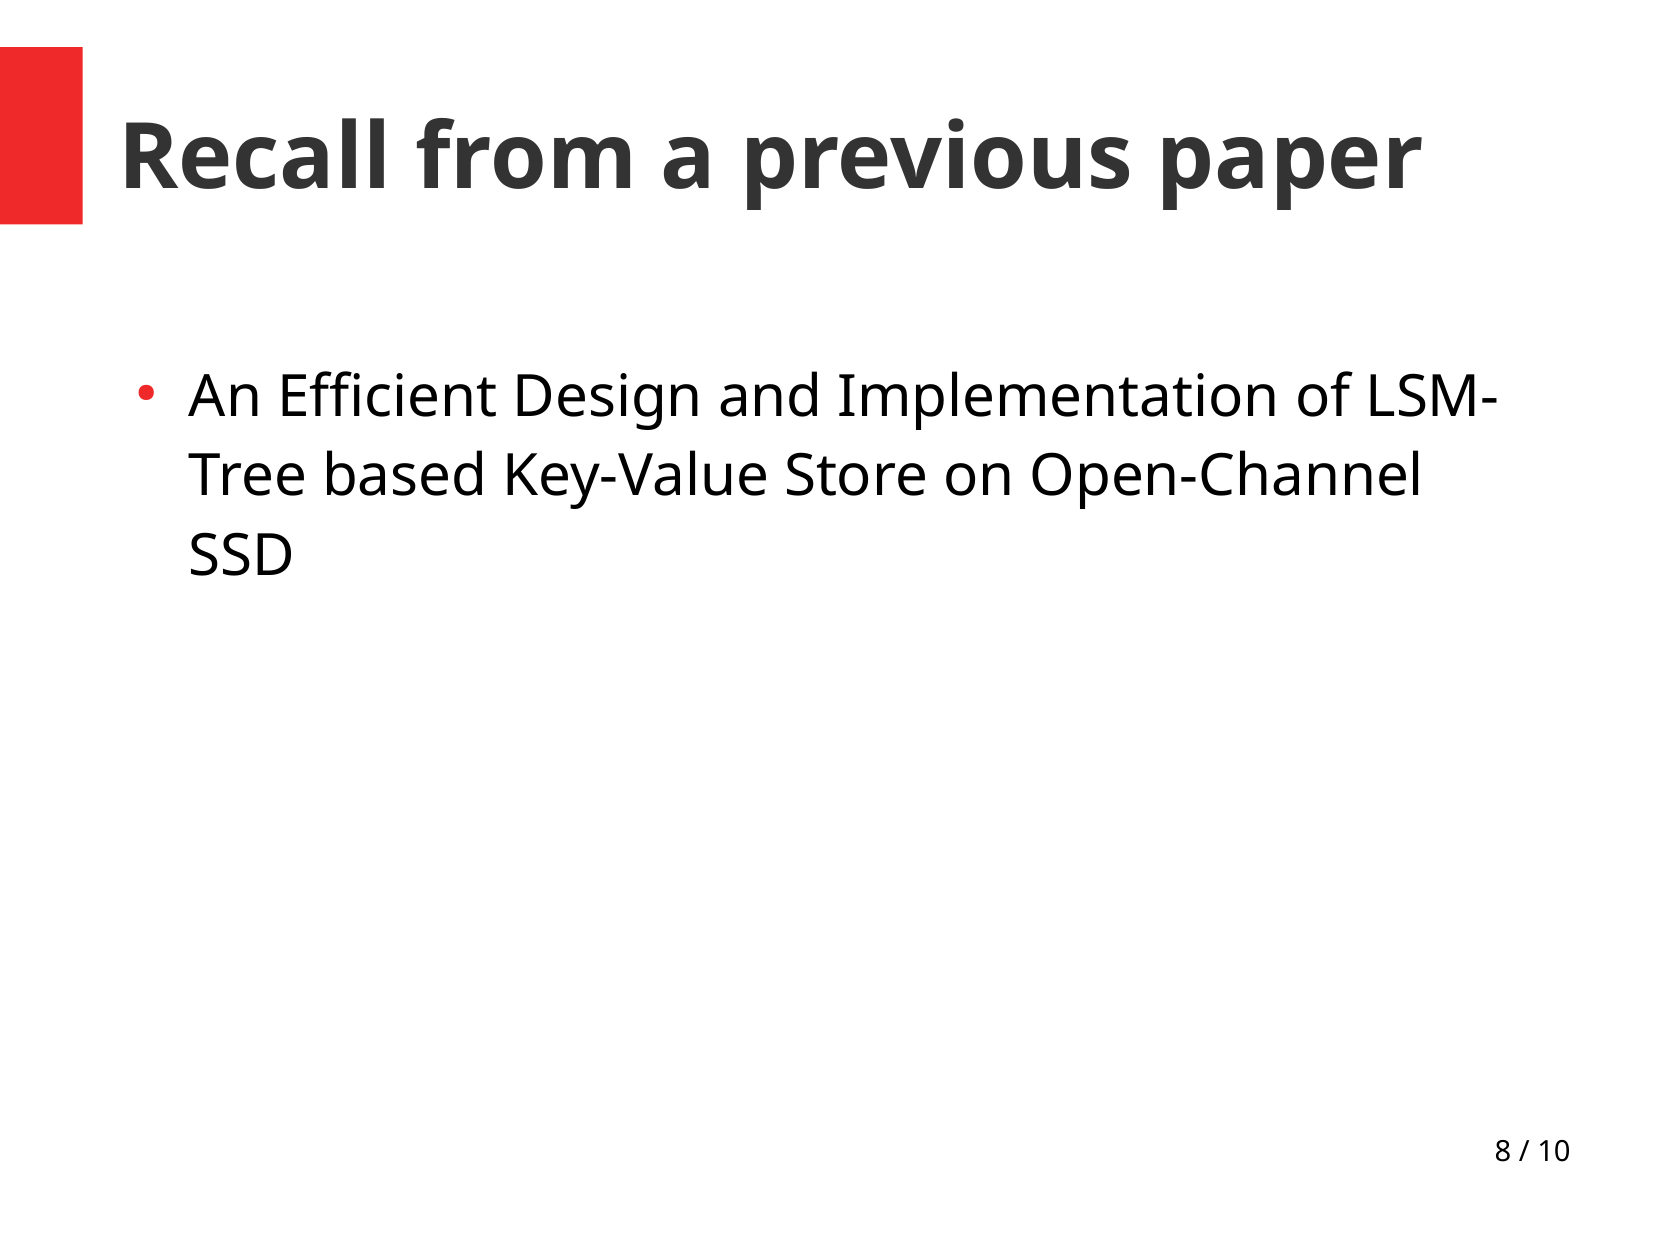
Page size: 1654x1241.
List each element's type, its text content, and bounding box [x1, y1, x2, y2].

title Recall from a previous paper [118, 49, 1571, 257]
list An Efficient Design and Implementation of LSM-Tree based Key-Value Store on Open-Channel SSD [118, 354, 1536, 1074]
